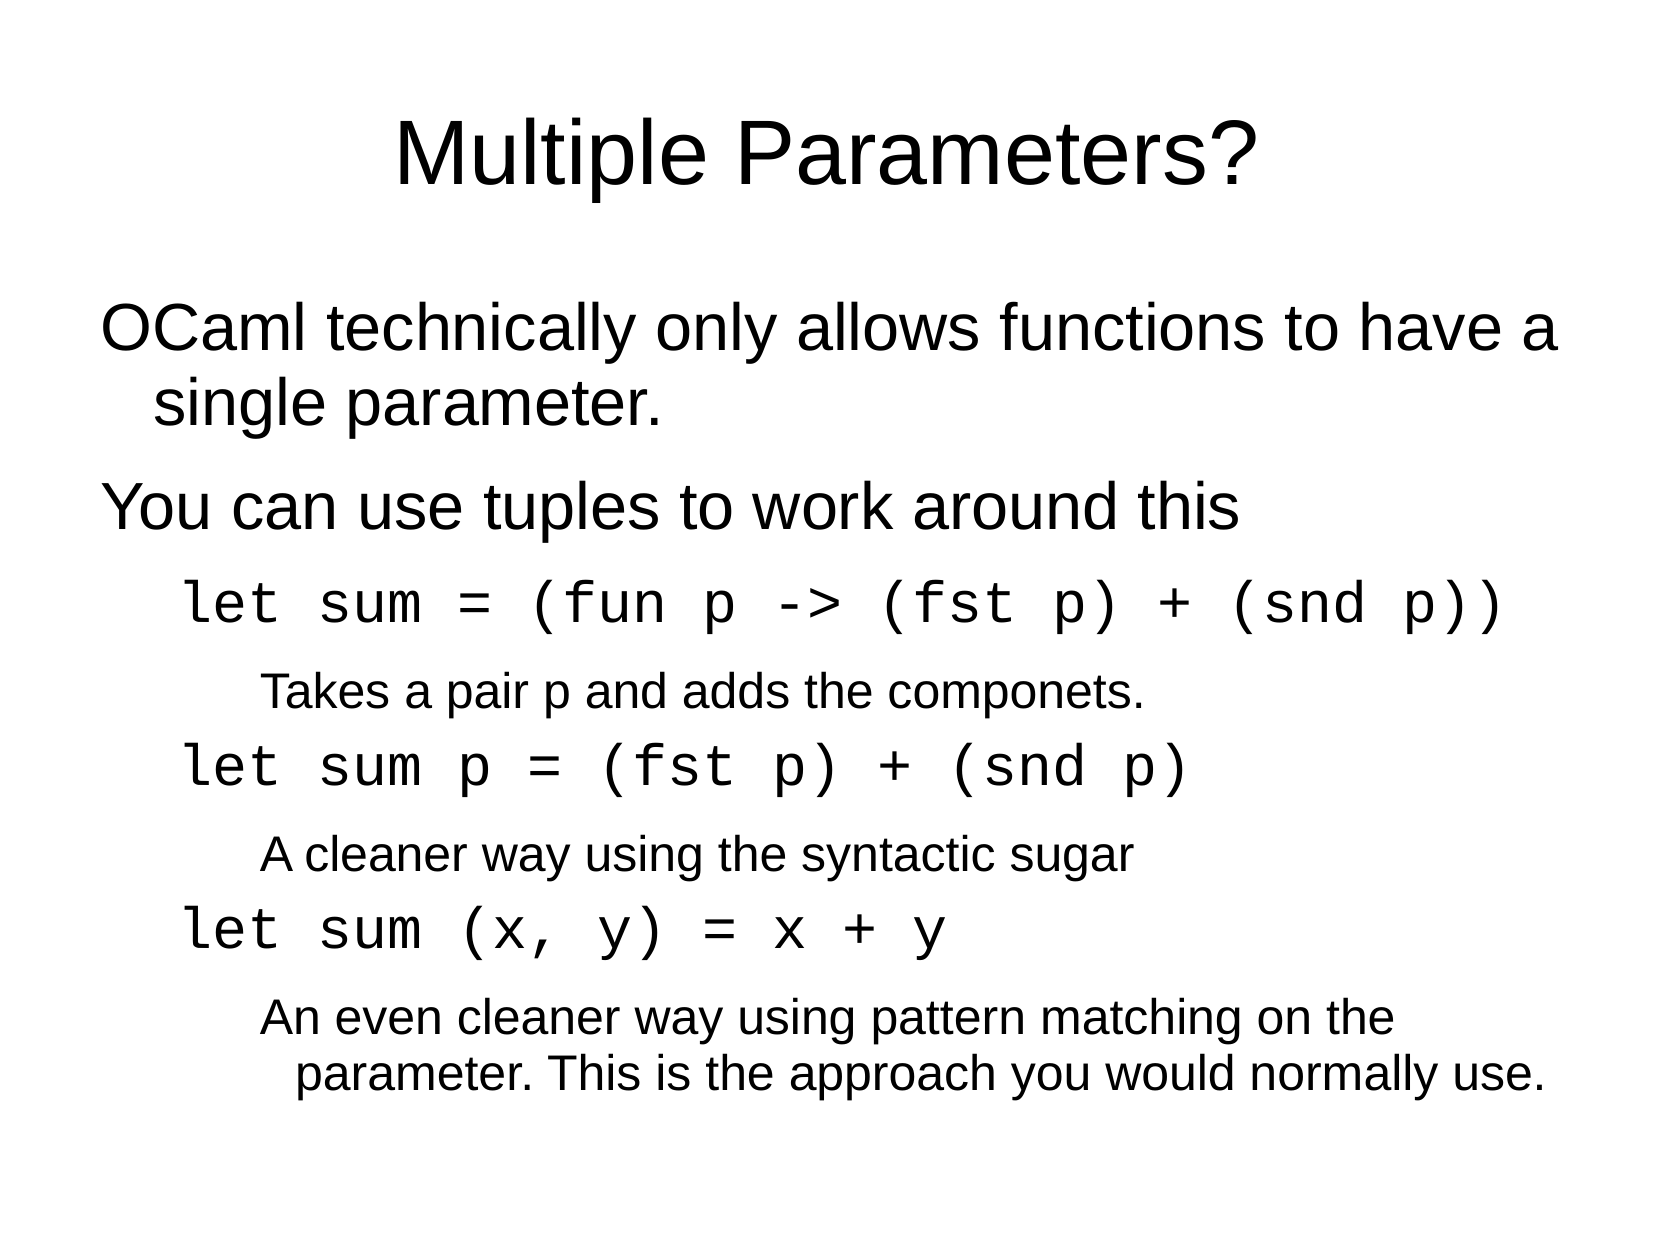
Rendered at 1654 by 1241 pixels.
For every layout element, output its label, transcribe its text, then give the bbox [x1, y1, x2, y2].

list OCaml technically only allows functions to have a single parameter. You can use tuples to work around this let sum = (fun p -> (fst p) + (snd p)) Takes a pair p and adds the componets. let sum p = (fst p) + (snd p) A cleaner way using the syntactic sugar let sum (x, y) = x + y An even cleaner way using pattern matching on the parameter. This is the approach you would normally use. [82, 290, 1571, 1094]
title Multiple Parameters? [82, 56, 1571, 250]
